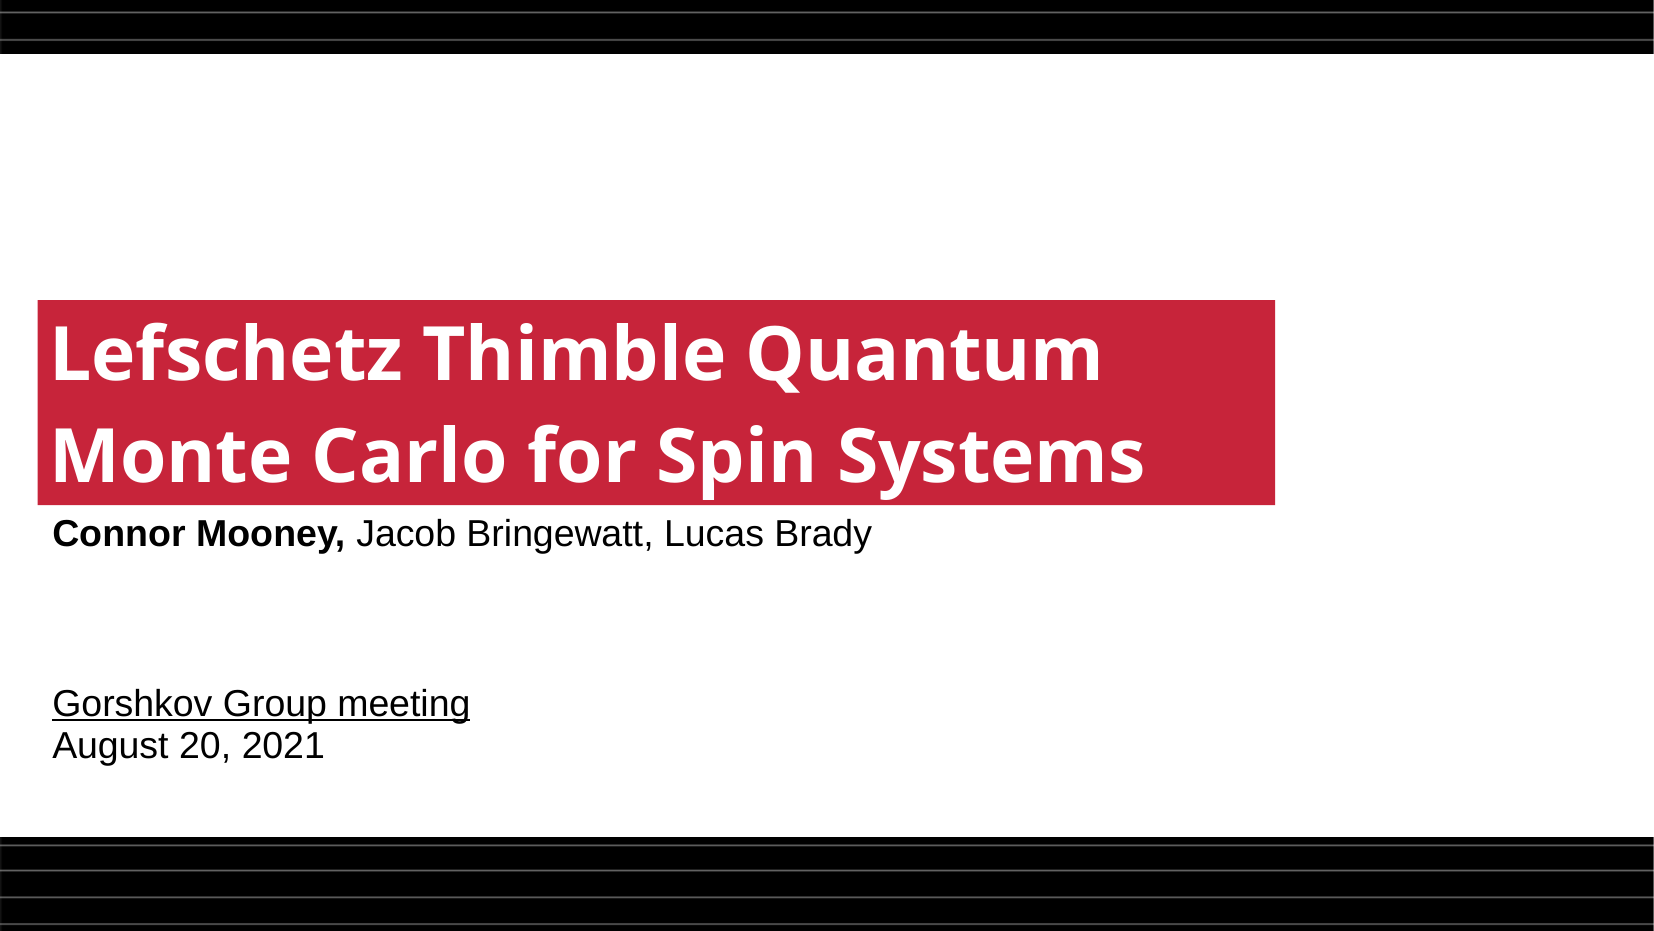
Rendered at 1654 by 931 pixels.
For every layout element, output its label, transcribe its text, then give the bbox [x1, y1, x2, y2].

text_box Gorshkov Group meeting August 20, 2021 [37, 675, 601, 816]
title Lefschetz Thimble Quantum Monte Carlo for Spin Systems [37, 300, 1276, 506]
text_box Connor Mooney, Jacob Bringewatt, Lucas Brady [37, 505, 888, 562]
picture [0, 837, 1654, 931]
picture [0, 0, 1654, 54]
